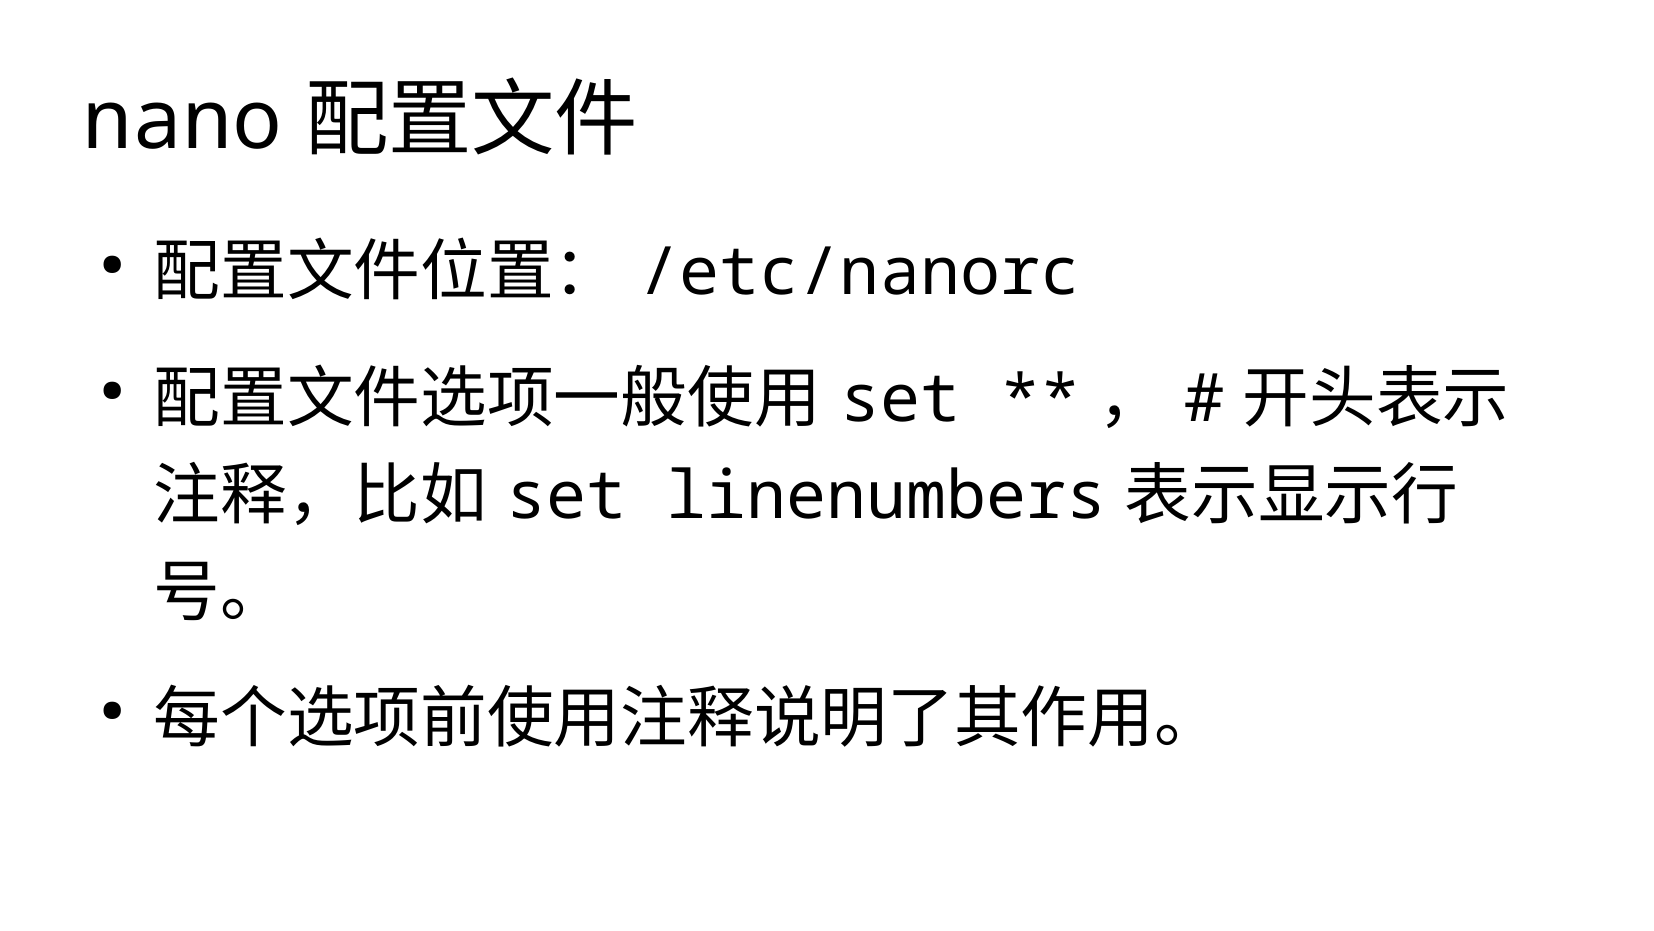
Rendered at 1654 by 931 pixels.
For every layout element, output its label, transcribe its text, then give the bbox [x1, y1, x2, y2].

list 配置文件位置：/etc/nanorc 配置文件选项一般使用set **，#开头表示注释，比如set linenumbers表示显示行号。 每个选项前使用注释说明了其作用。 [82, 217, 1571, 804]
title nano配置文件 [82, 37, 1571, 189]
